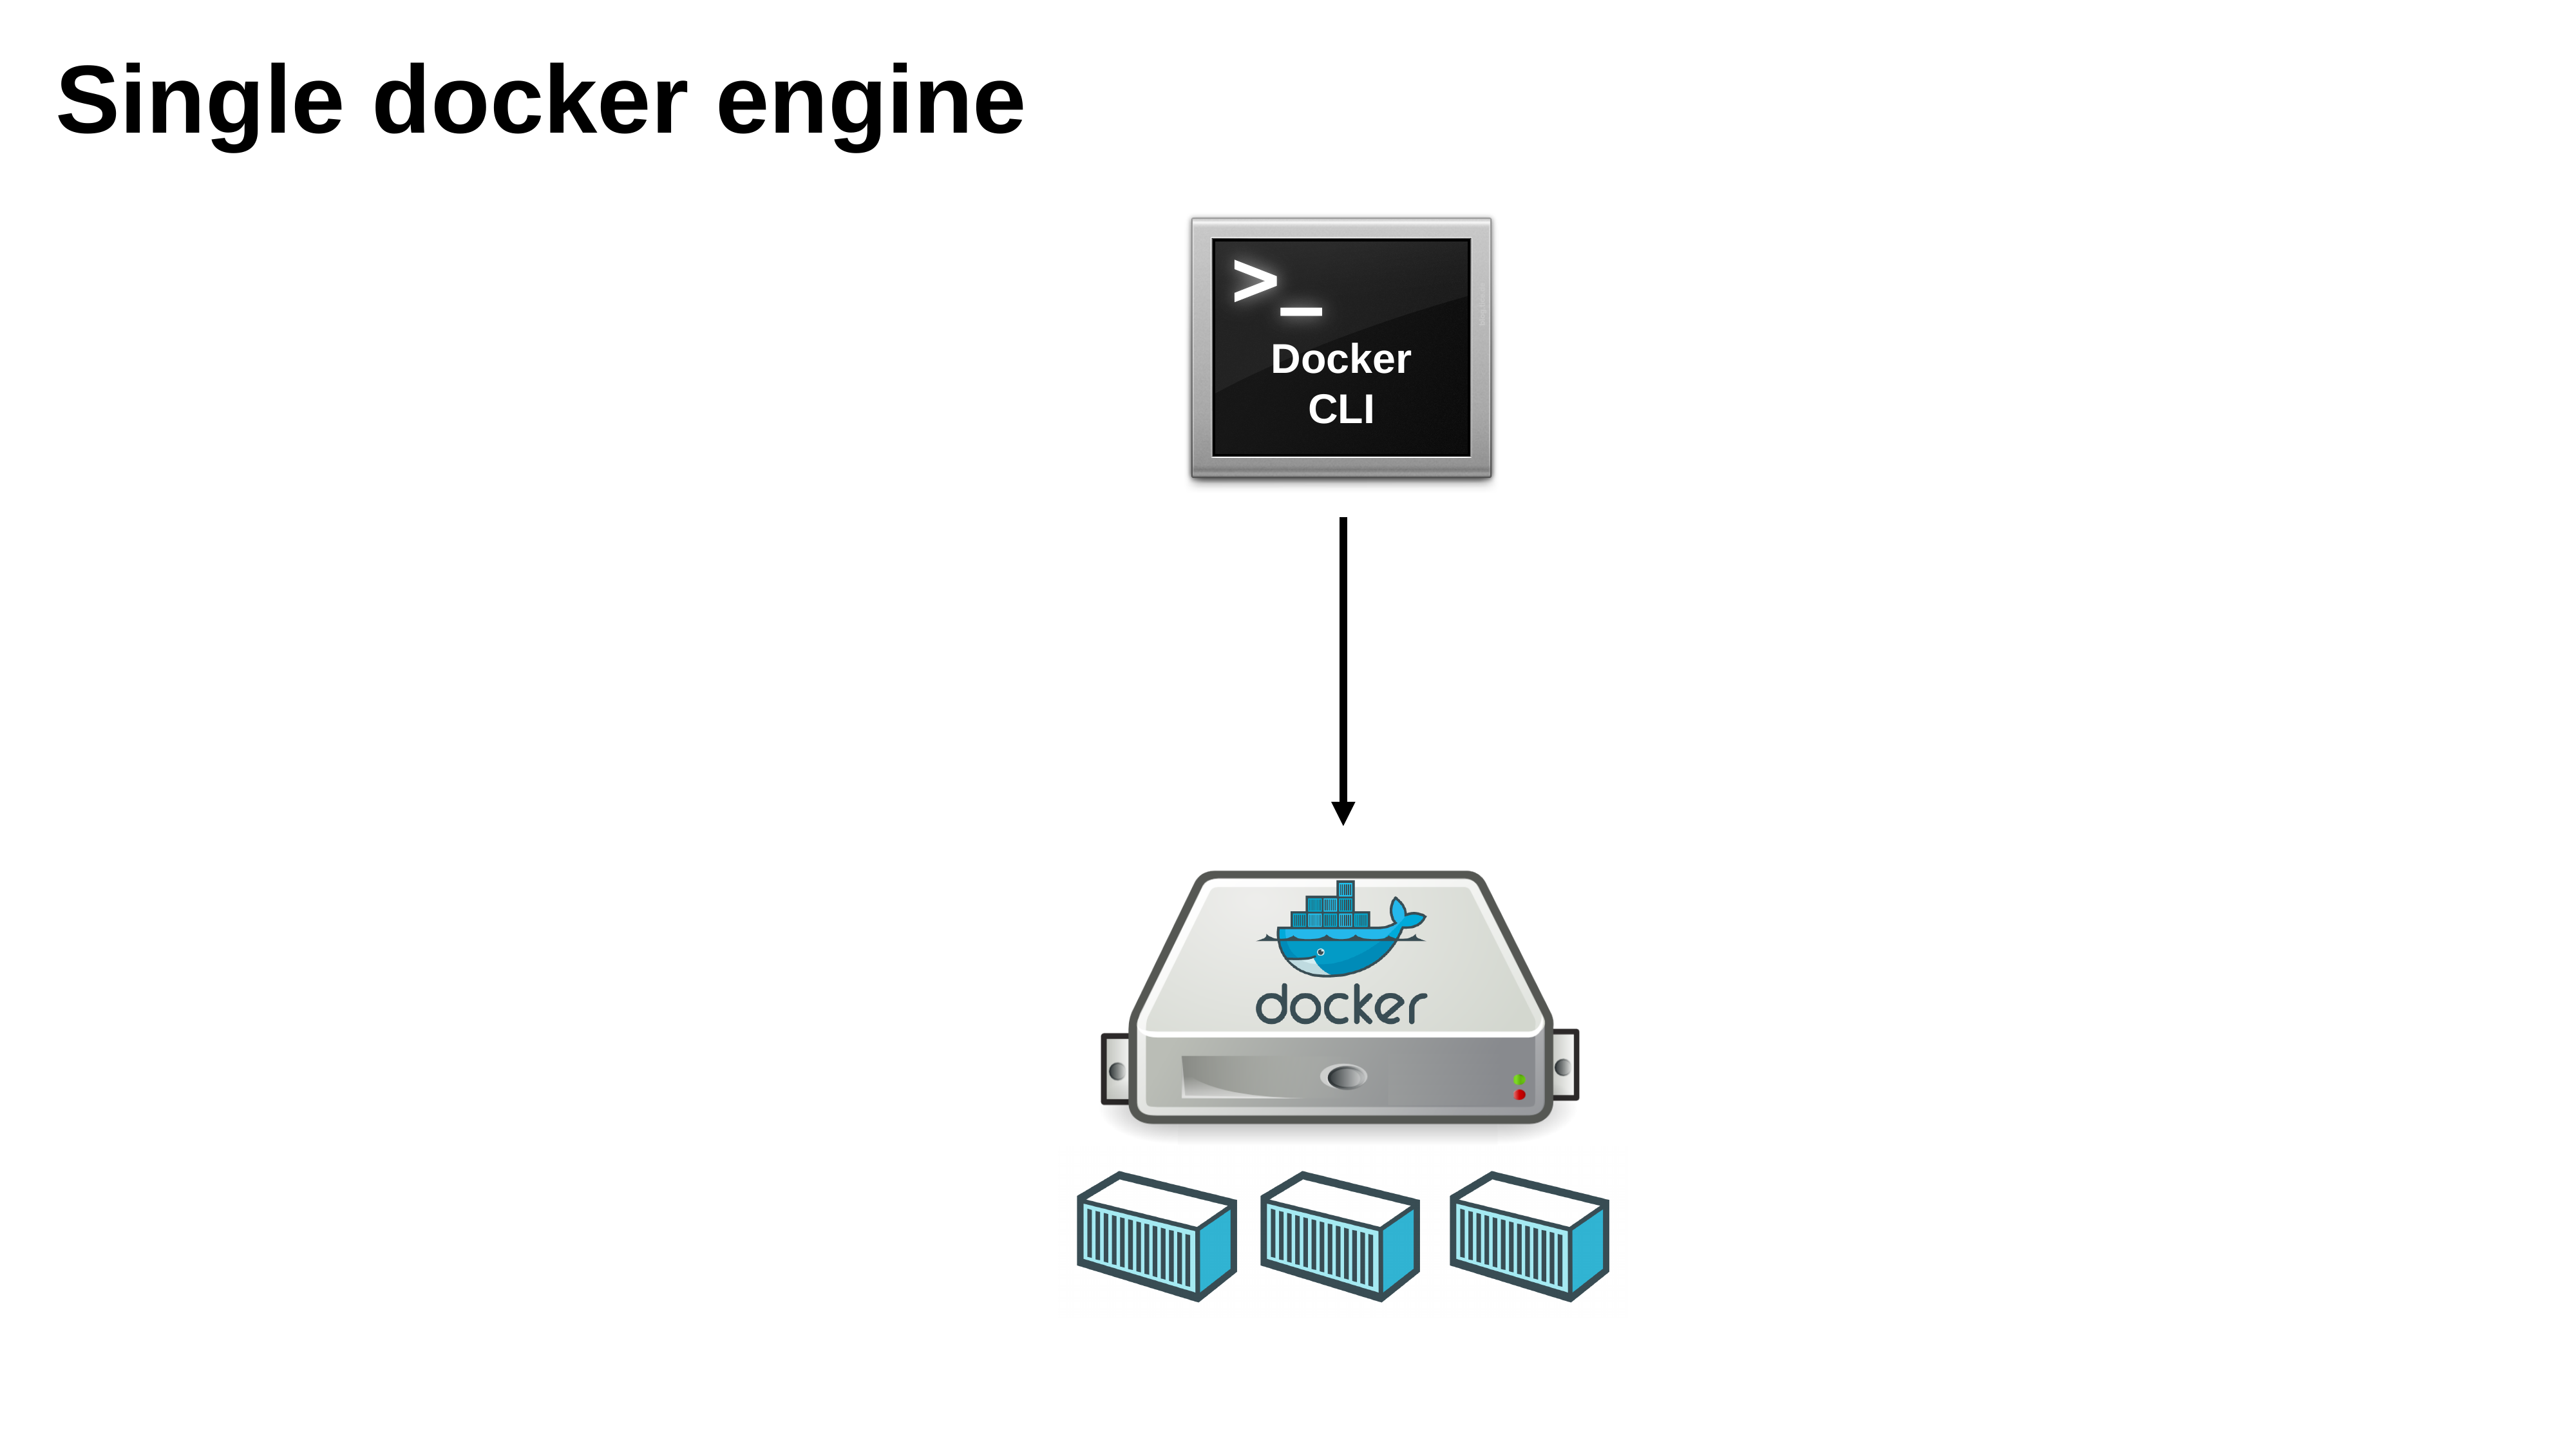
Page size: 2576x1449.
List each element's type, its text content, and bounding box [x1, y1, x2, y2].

text_box Docker CLI [1213, 324, 1470, 439]
text_box Single docker engine [55, 45, 1611, 197]
picture [1058, 793, 1628, 1318]
picture [1177, 183, 1506, 513]
